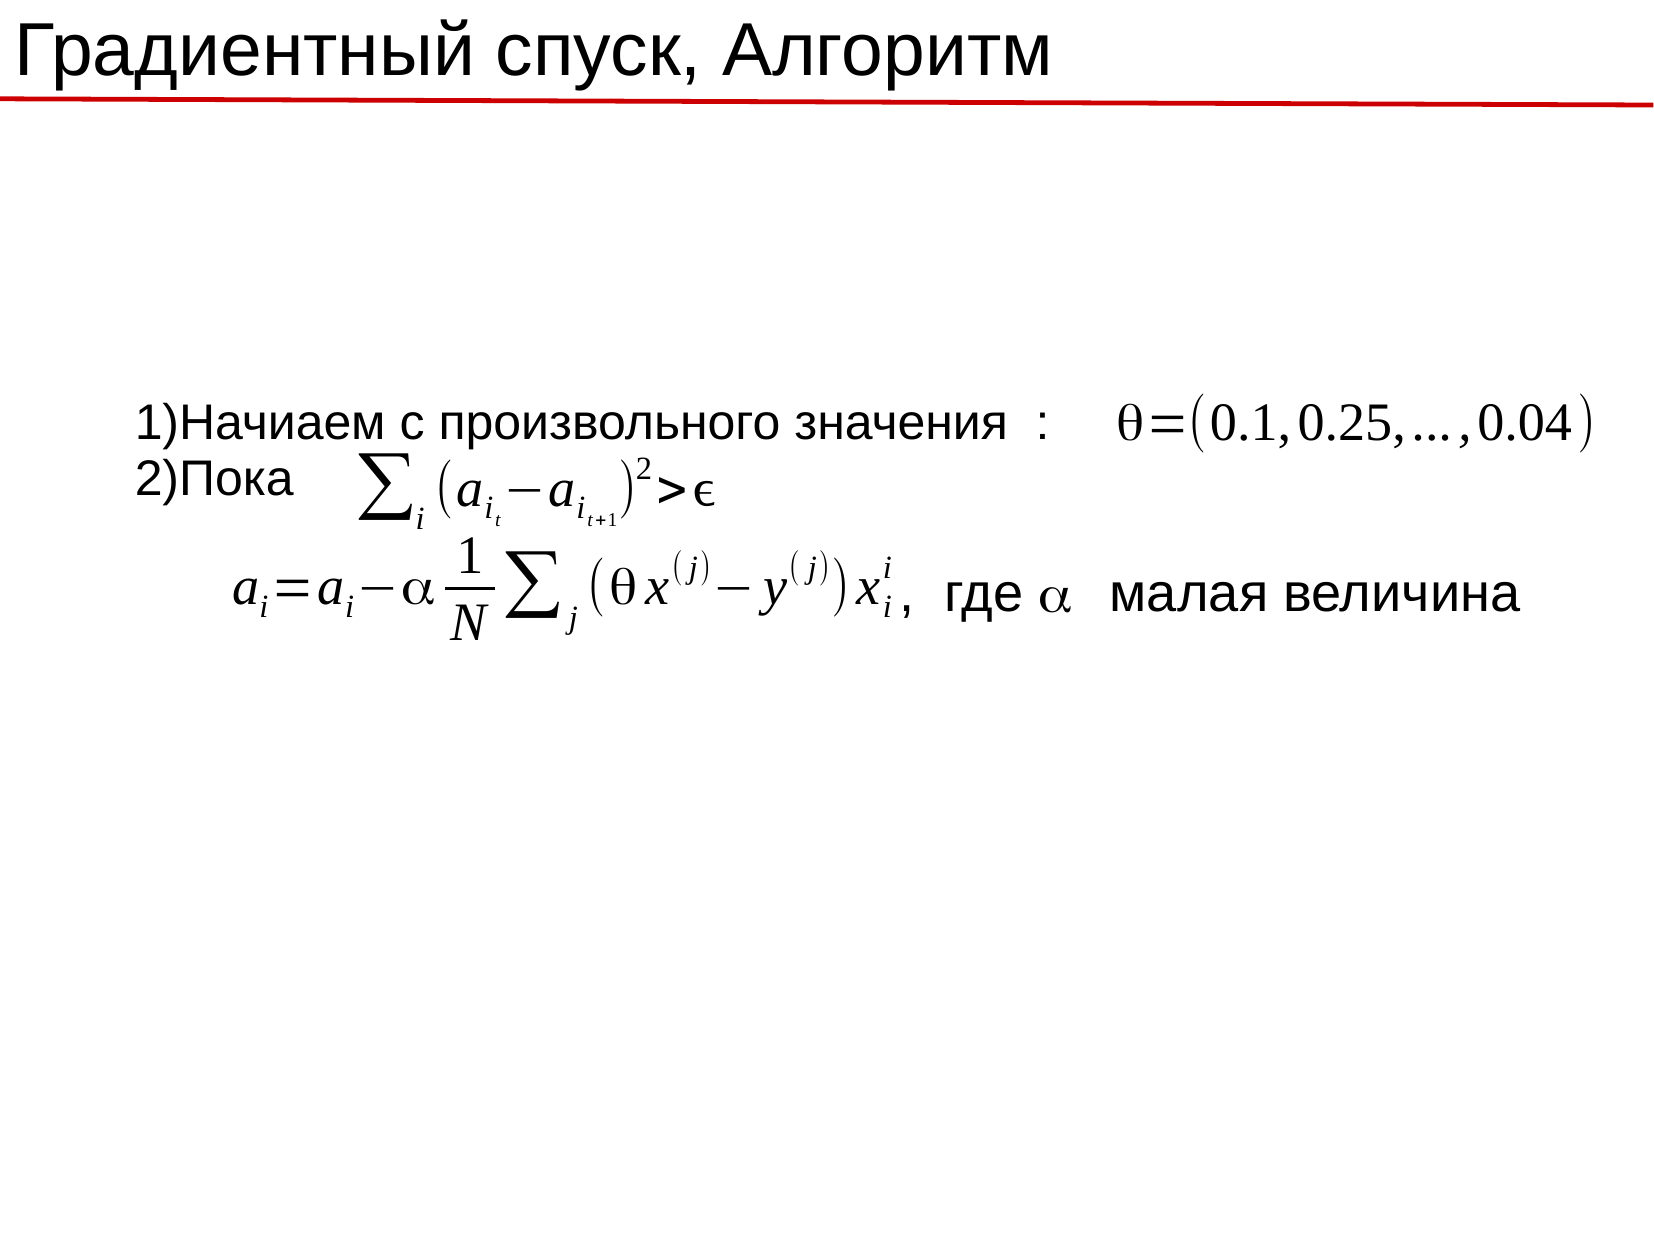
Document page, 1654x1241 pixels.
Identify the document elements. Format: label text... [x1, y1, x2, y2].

chart [1110, 390, 1602, 456]
text_box малая величина [1095, 555, 1651, 631]
text_box , где [884, 555, 1081, 691]
text_box Начиаем с произвольного значения : Пока [120, 275, 1276, 1015]
chart [225, 450, 899, 653]
text_box Градиентный спуск, Алгоритм [0, 0, 1306, 99]
